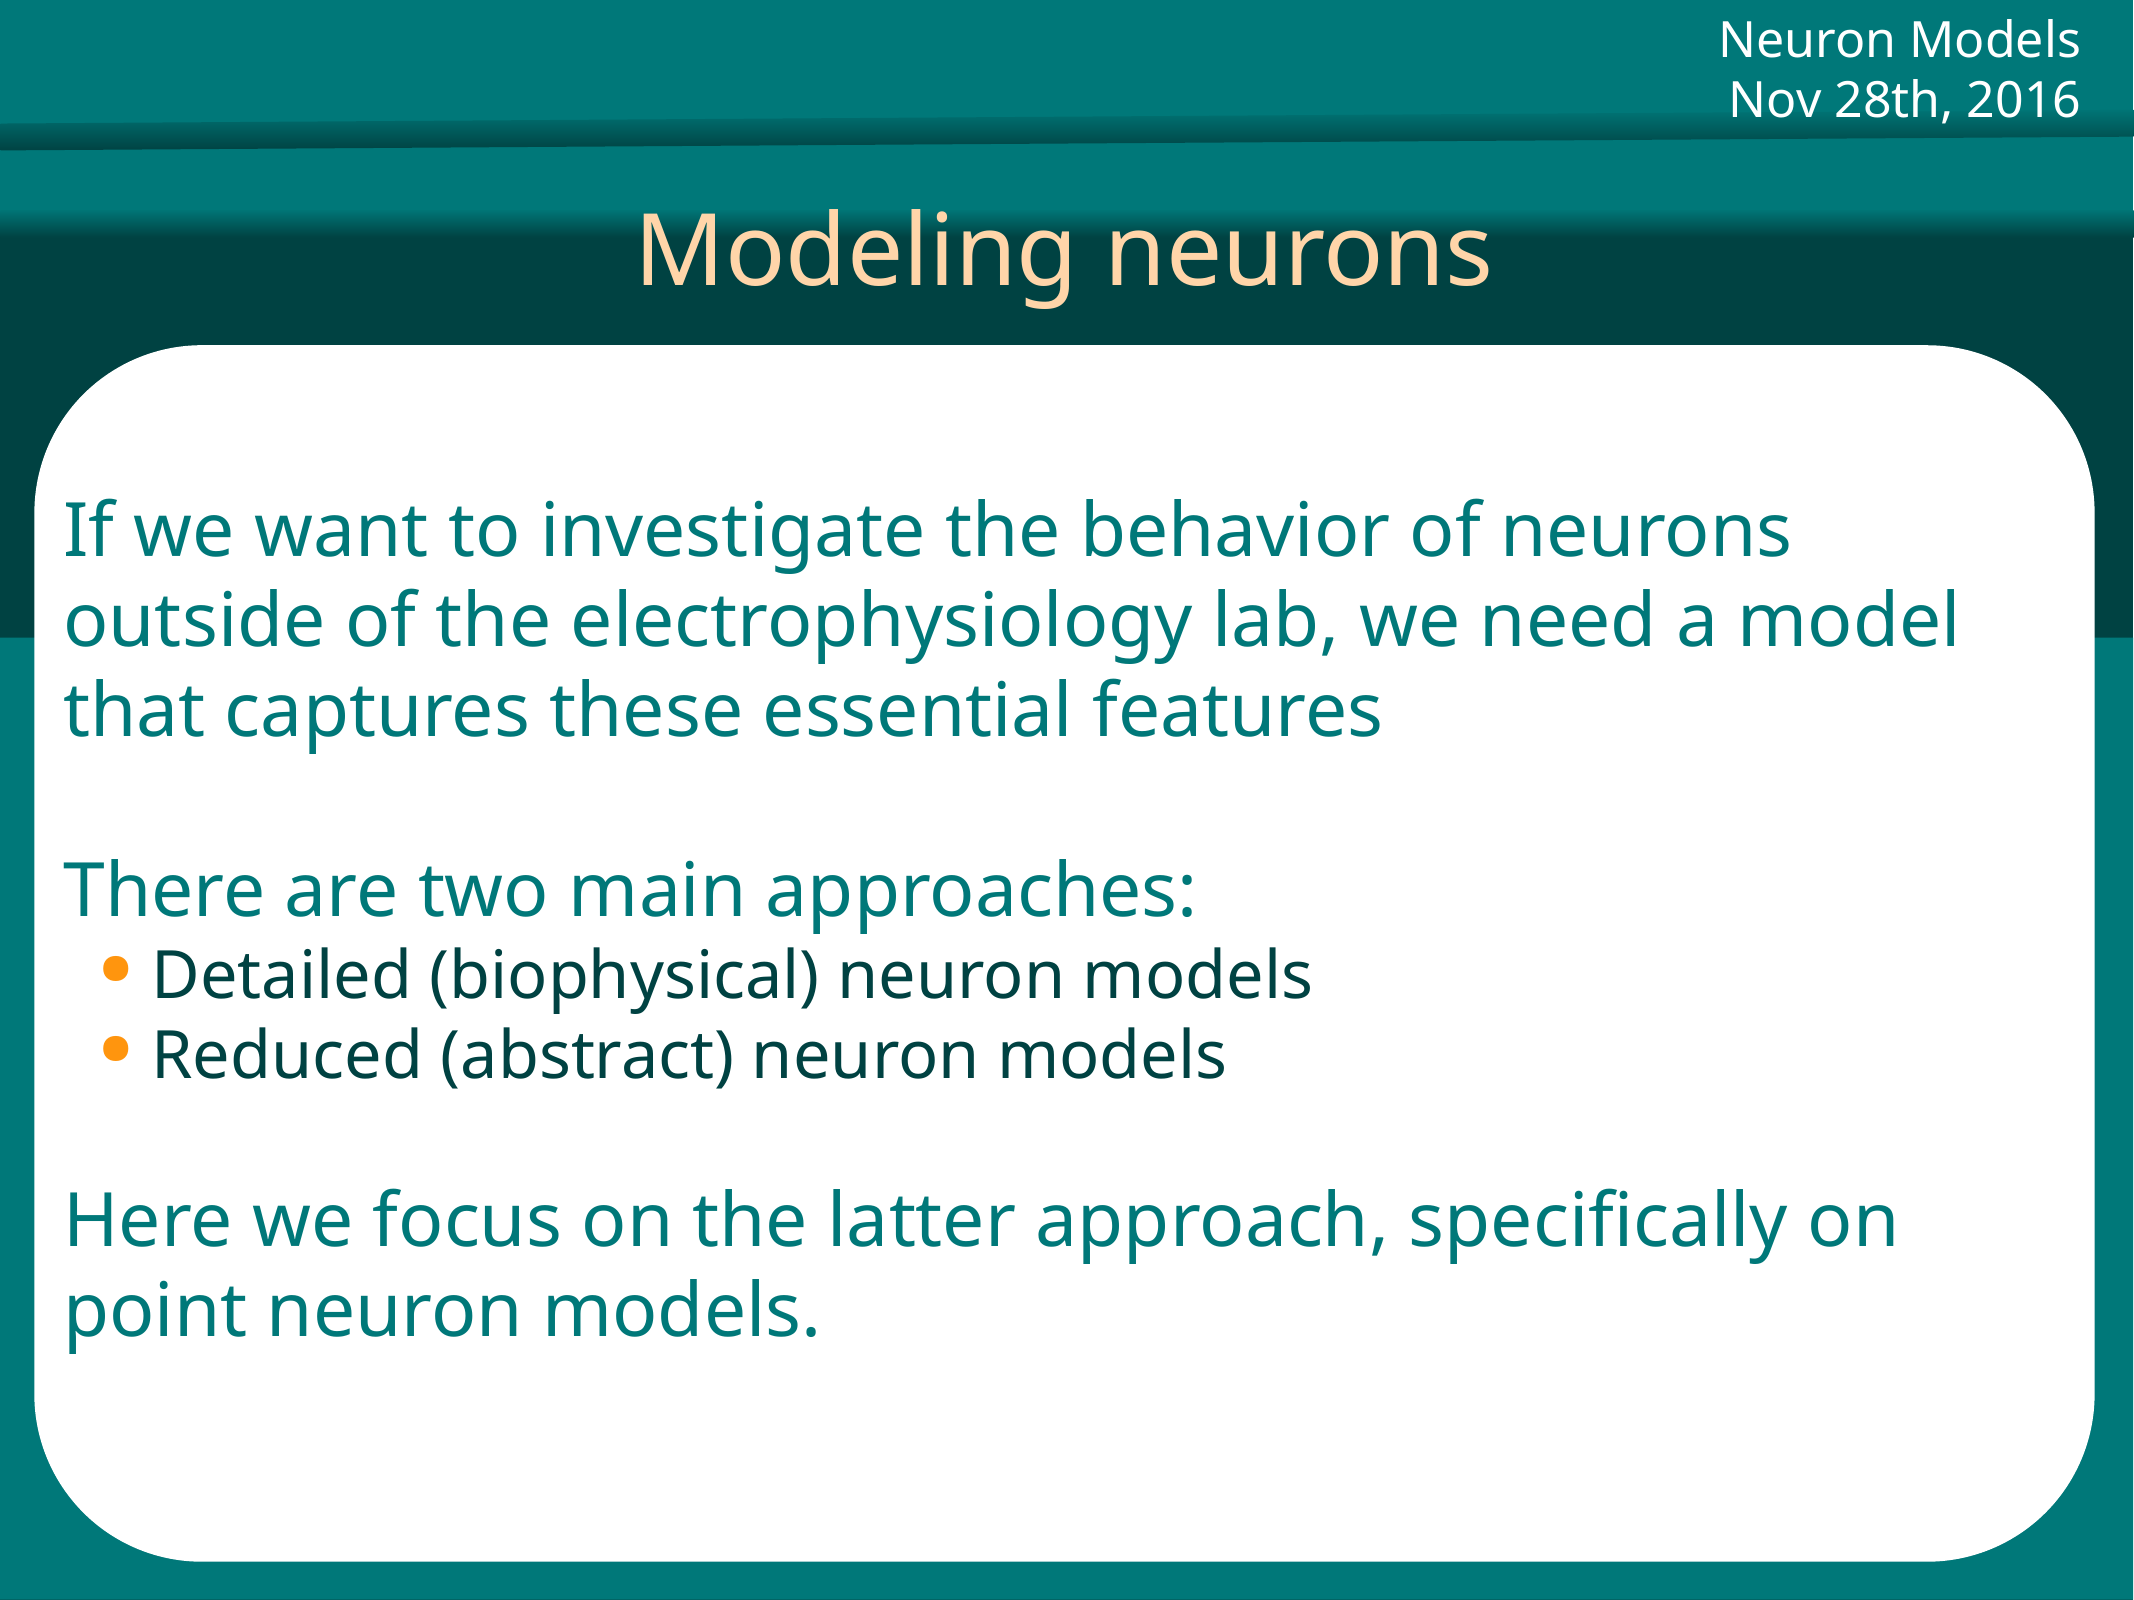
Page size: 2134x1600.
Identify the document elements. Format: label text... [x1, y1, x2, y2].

text_box Modeling neurons [32, 153, 2097, 337]
text_box Neuron Models Nov 28th, 2016 [443, 1, 2090, 135]
text_box If we want to investigate the behavior of neurons outside of the electrophysiology lab, we need a model that captures these essential features There are two main approaches: Detailed (biophysical) neuron models Reduced (abstract) neuron models Here we focus on the latter approach, specifically on point neuron models. [55, 329, 2072, 1504]
